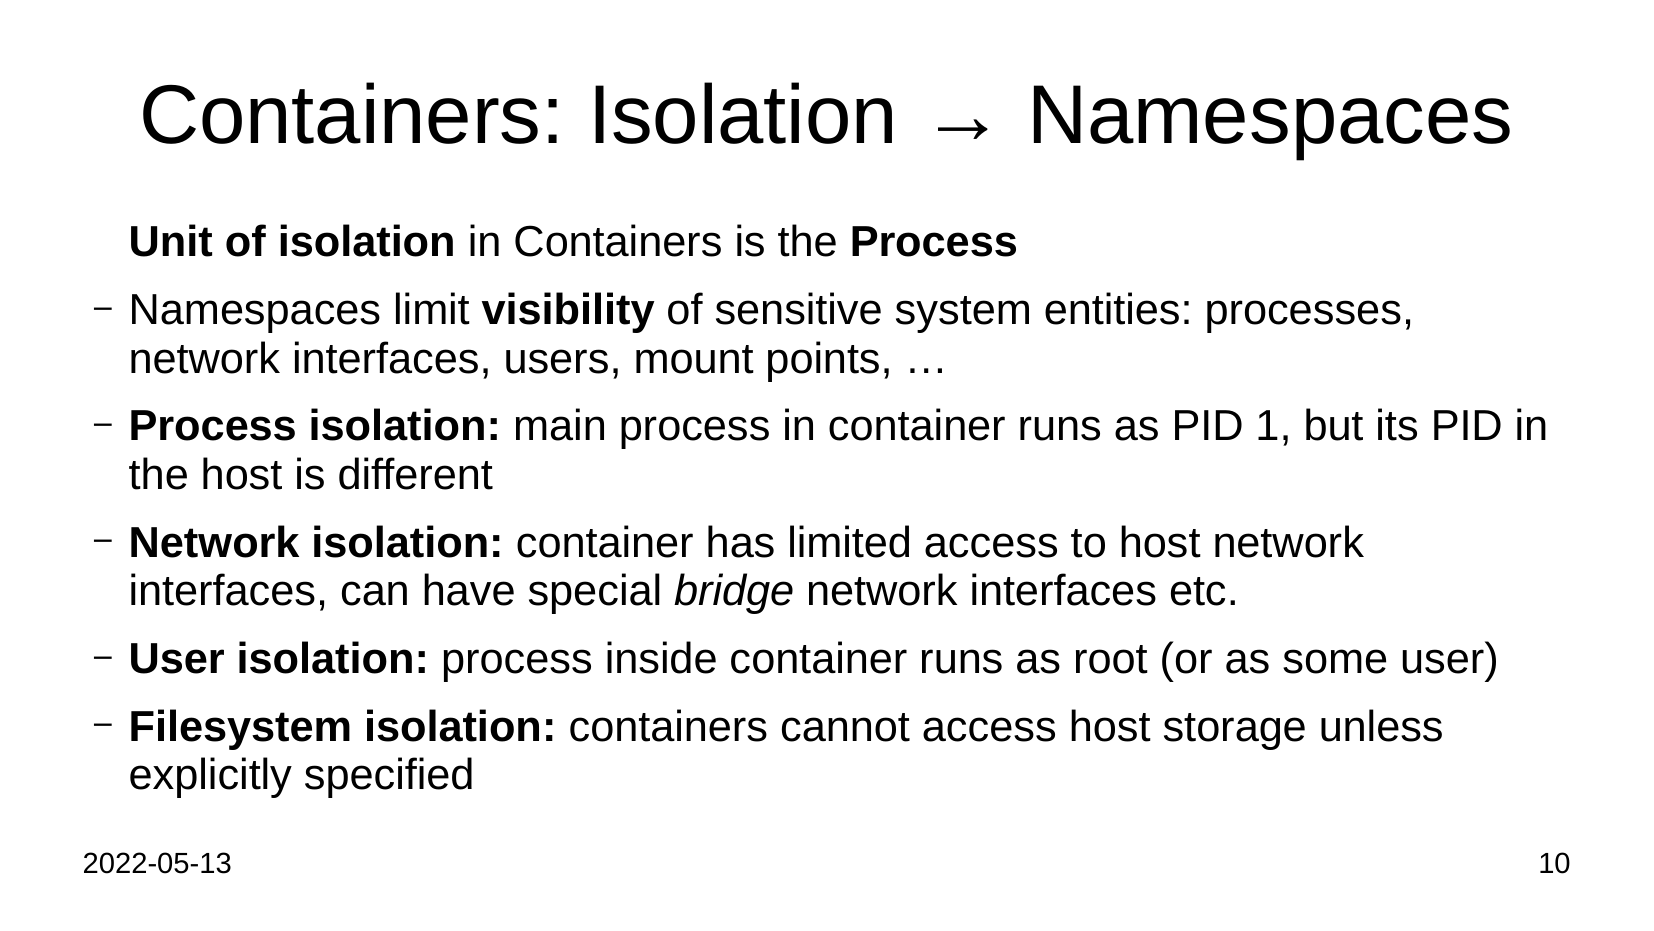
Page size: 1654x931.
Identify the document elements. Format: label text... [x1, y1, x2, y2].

list Unit of isolation in Containers is the Process Namespaces limit visibility of sensitive system entities: processes, network interfaces, users, mount points, … Process isolation: main process in container runs as PID 1, but its PID in the host is different Network isolation: container has limited access to host network interfaces, can have special bridge network interfaces etc. User isolation: process inside container runs as root (or as some user) Filesystem isolation: containers cannot access host storage unless explicitly specified [82, 217, 1571, 804]
title Containers: Isolation → Namespaces [82, 37, 1571, 193]
